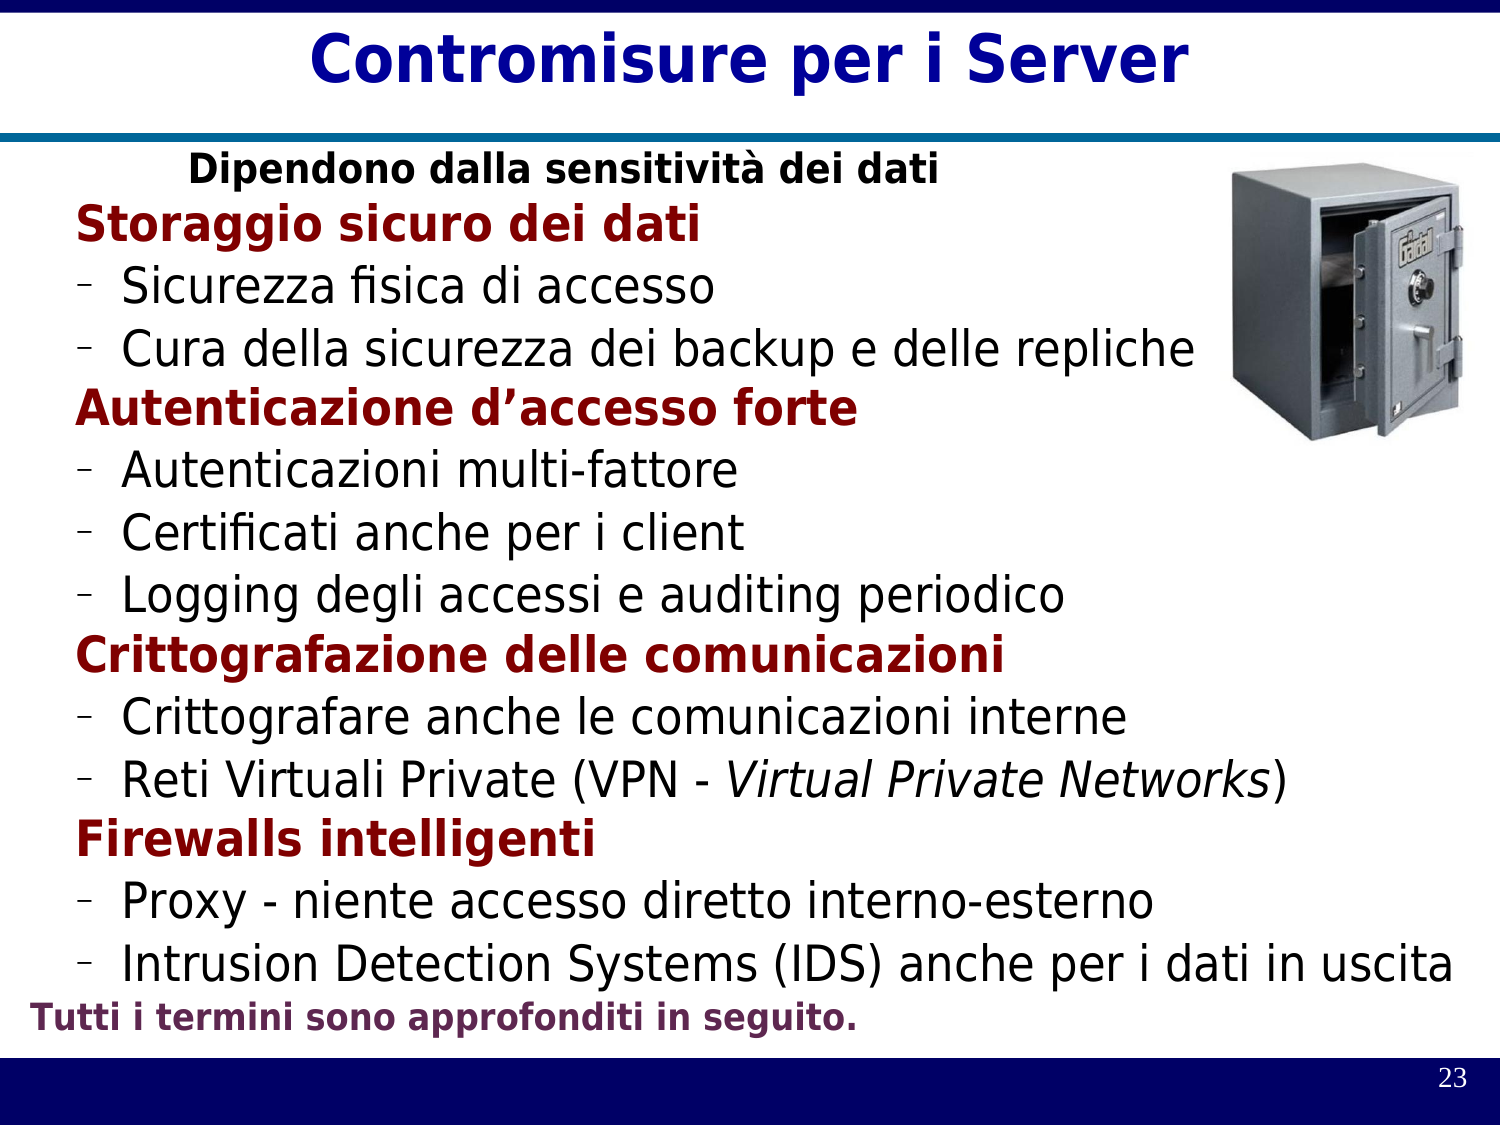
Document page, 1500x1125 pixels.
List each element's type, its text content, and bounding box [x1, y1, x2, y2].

title Contromisure per i Server [30, 0, 1471, 126]
list Dipendono dalla sensitività dei dati Storaggio sicuro dei dati Sicurezza fisica di accesso Cura della sicurezza dei backup e delle repliche Autenticazione d’accesso forte Autenticazioni multi-fattore Certificati anche per i client Logging degli accessi e auditing periodico Crittografazione delle comunicazioni Crittografare anche le comunicazioni interne Reti Virtuali Private (VPN - Virtual Private Networks) Firewalls intelligenti Proxy - niente accesso diretto interno-esterno Intrusion Detection Systems (IDS) anche per i dati in uscita Tutti i termini sono approfonditi in seguito. [0, 149, 1471, 1045]
picture [1200, 152, 1498, 451]
